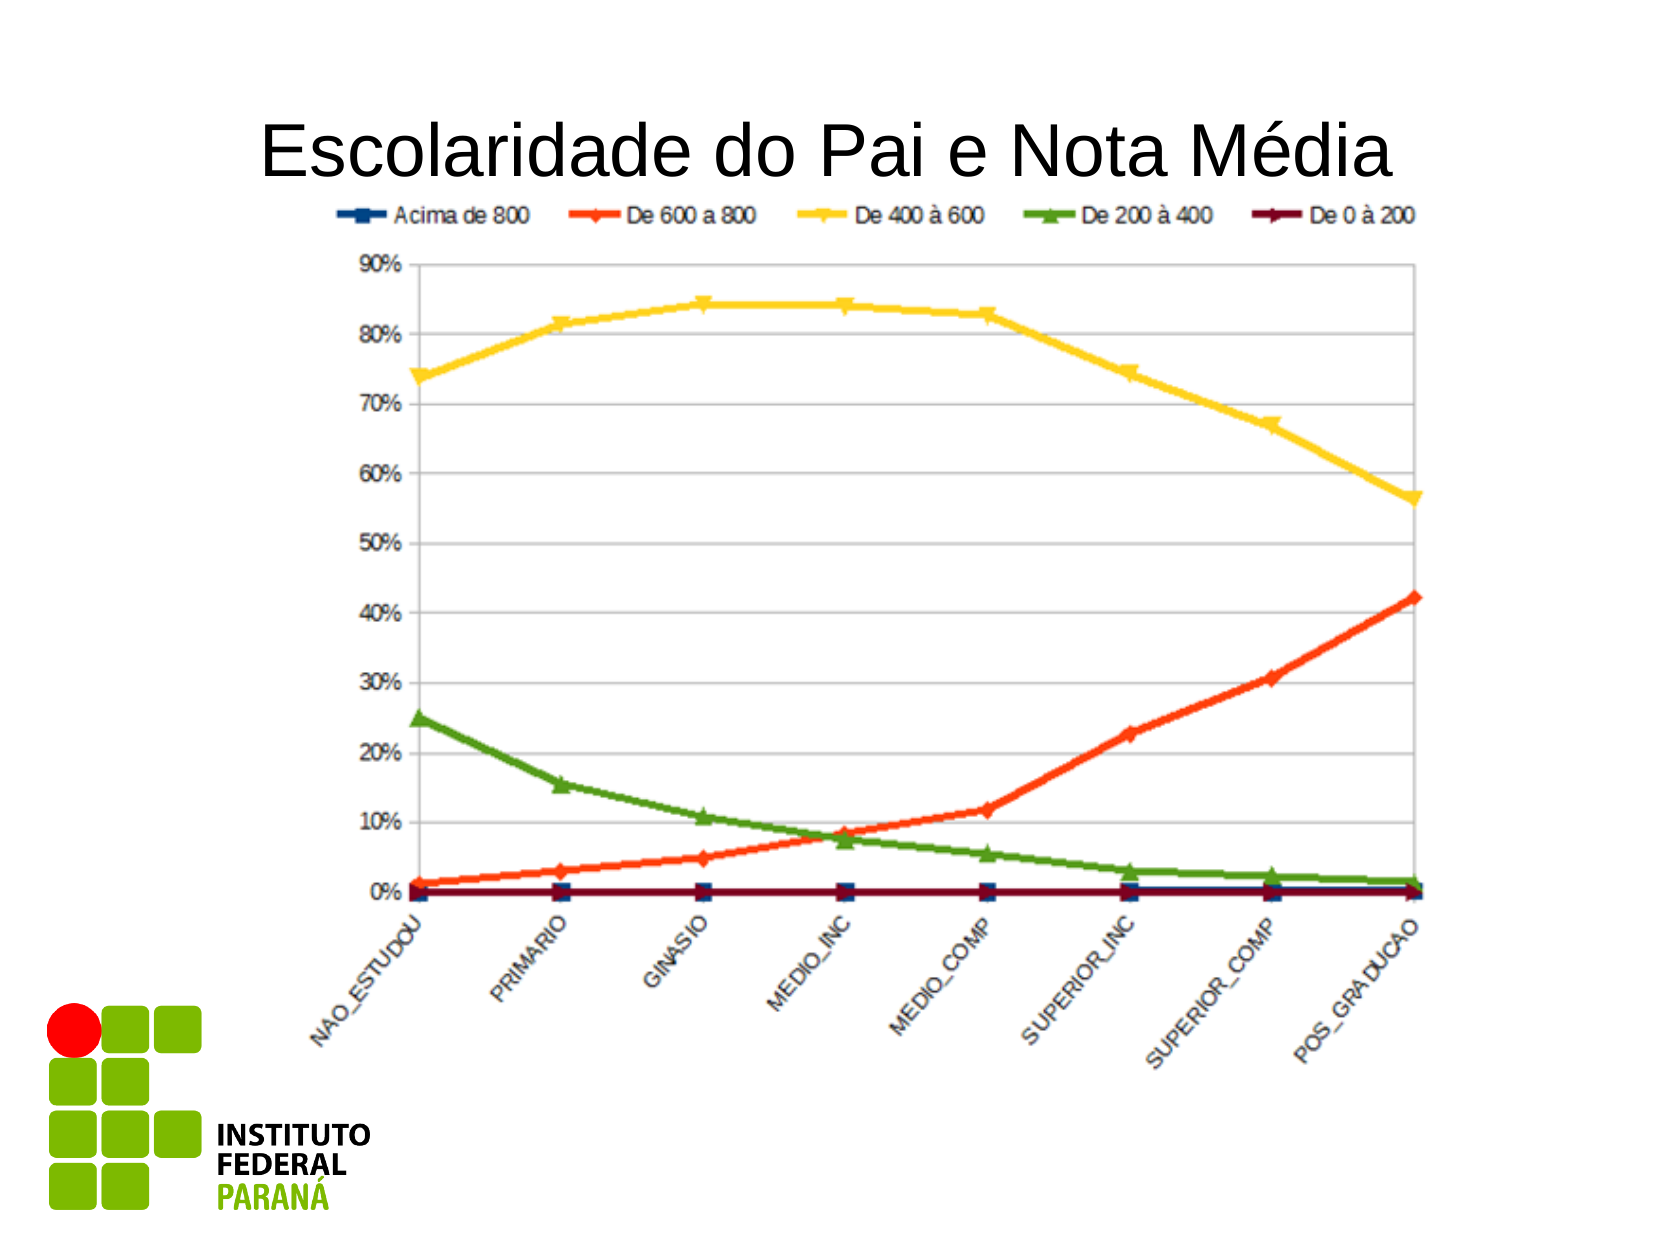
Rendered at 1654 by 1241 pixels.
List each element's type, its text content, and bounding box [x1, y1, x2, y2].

picture [47, 192, 1453, 1211]
title Escolaridade do Pai e Nota Média [82, 47, 1571, 255]
